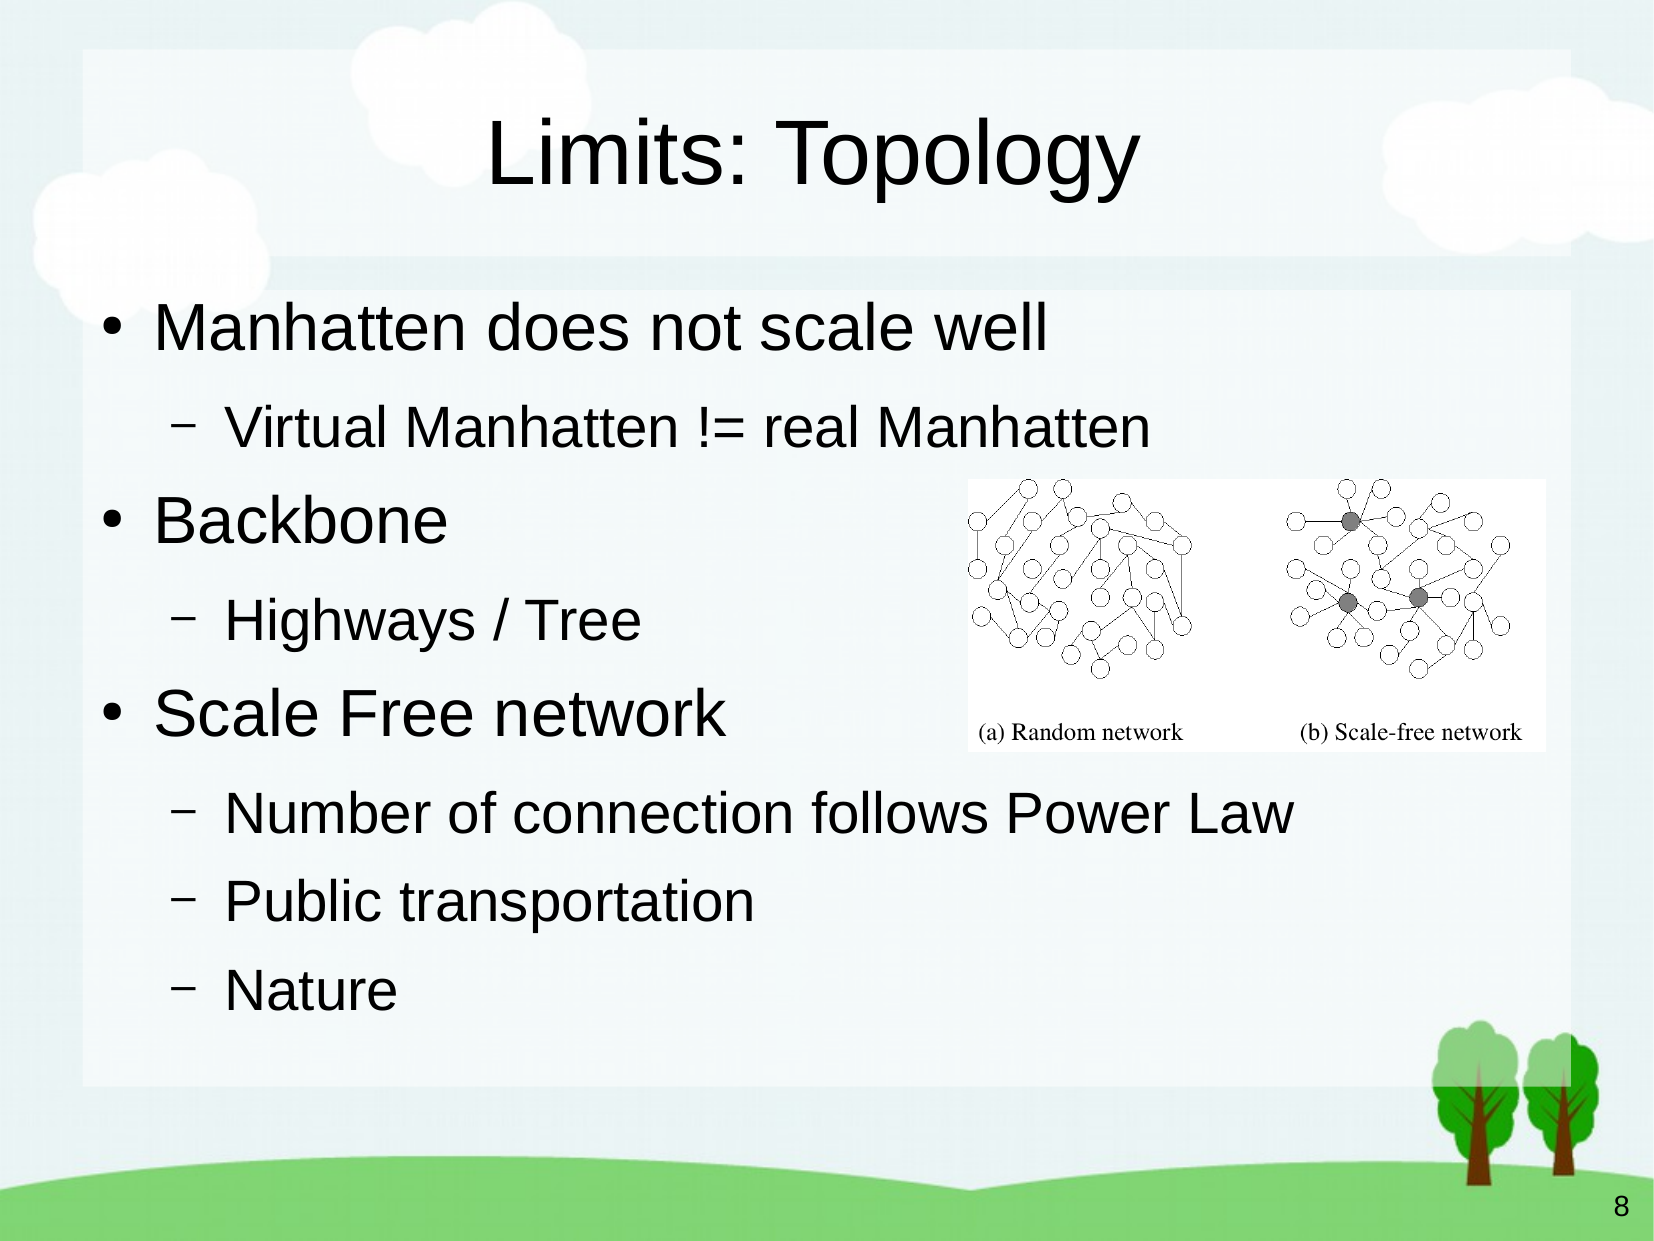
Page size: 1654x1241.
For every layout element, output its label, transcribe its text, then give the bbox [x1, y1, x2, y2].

list Manhatten does not scale well Virtual Manhatten != real Manhatten Backbone Highways / Tree Scale Free network Number of connection follows Power Law Public transportation Nature [82, 290, 1571, 1087]
title Limits: Topology [82, 49, 1571, 257]
picture [0, 0, 1654, 1241]
